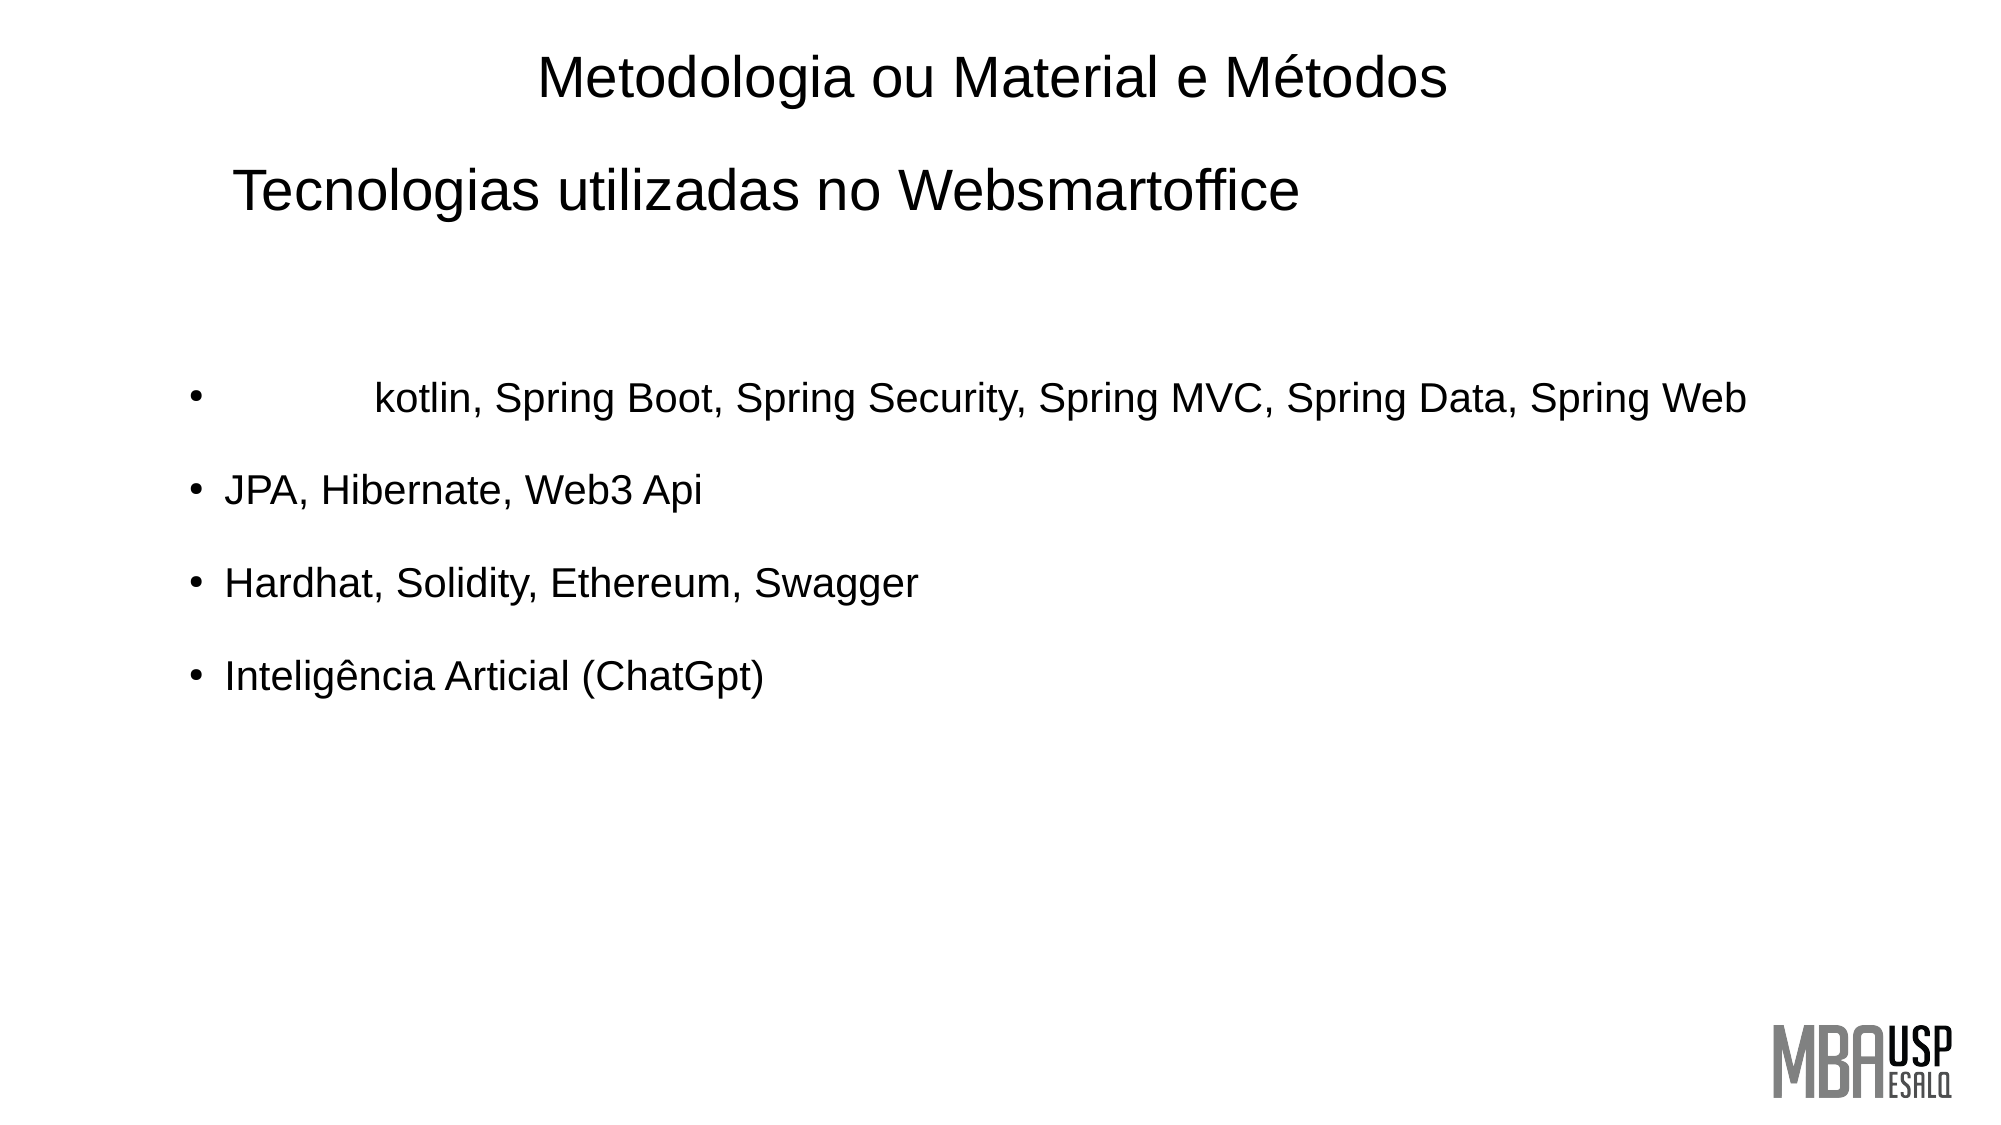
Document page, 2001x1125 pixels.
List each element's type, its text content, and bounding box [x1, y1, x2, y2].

picture [1765, 1021, 1960, 1102]
text_box Tecnologias utilizadas no Websmartoffice kotlin, Spring Boot, Spring Security, Spring MVC, Spring Data, Spring Web JPA, Hibernate, Web3 Api Hardhat, Solidity, Ethereum, Swagger Inteligência Articial (ChatGpt) [82, 150, 1951, 976]
text_box Metodologia ou Material e Métodos [37, 37, 1951, 118]
